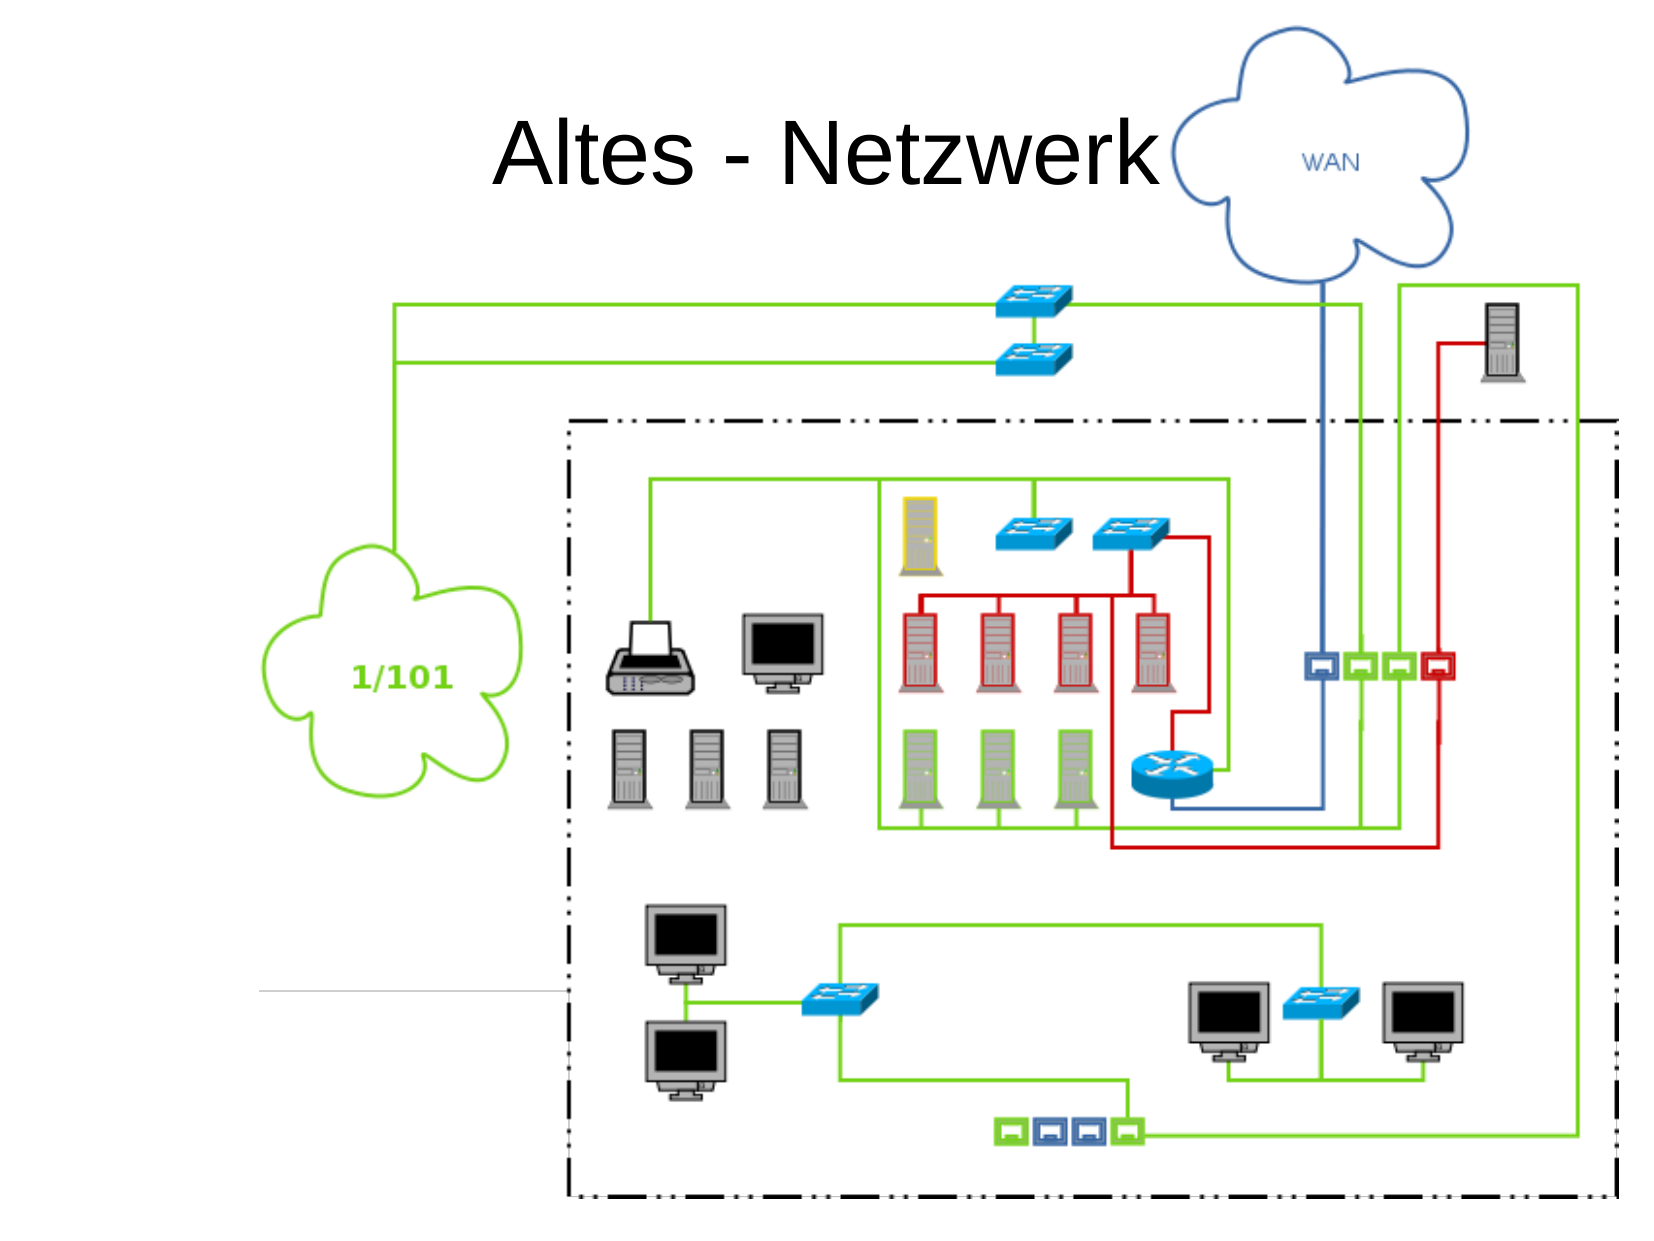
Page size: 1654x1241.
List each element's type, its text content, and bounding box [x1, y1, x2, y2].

title Altes - Netzwerk [82, 56, 1571, 250]
picture [259, 20, 1619, 1199]
